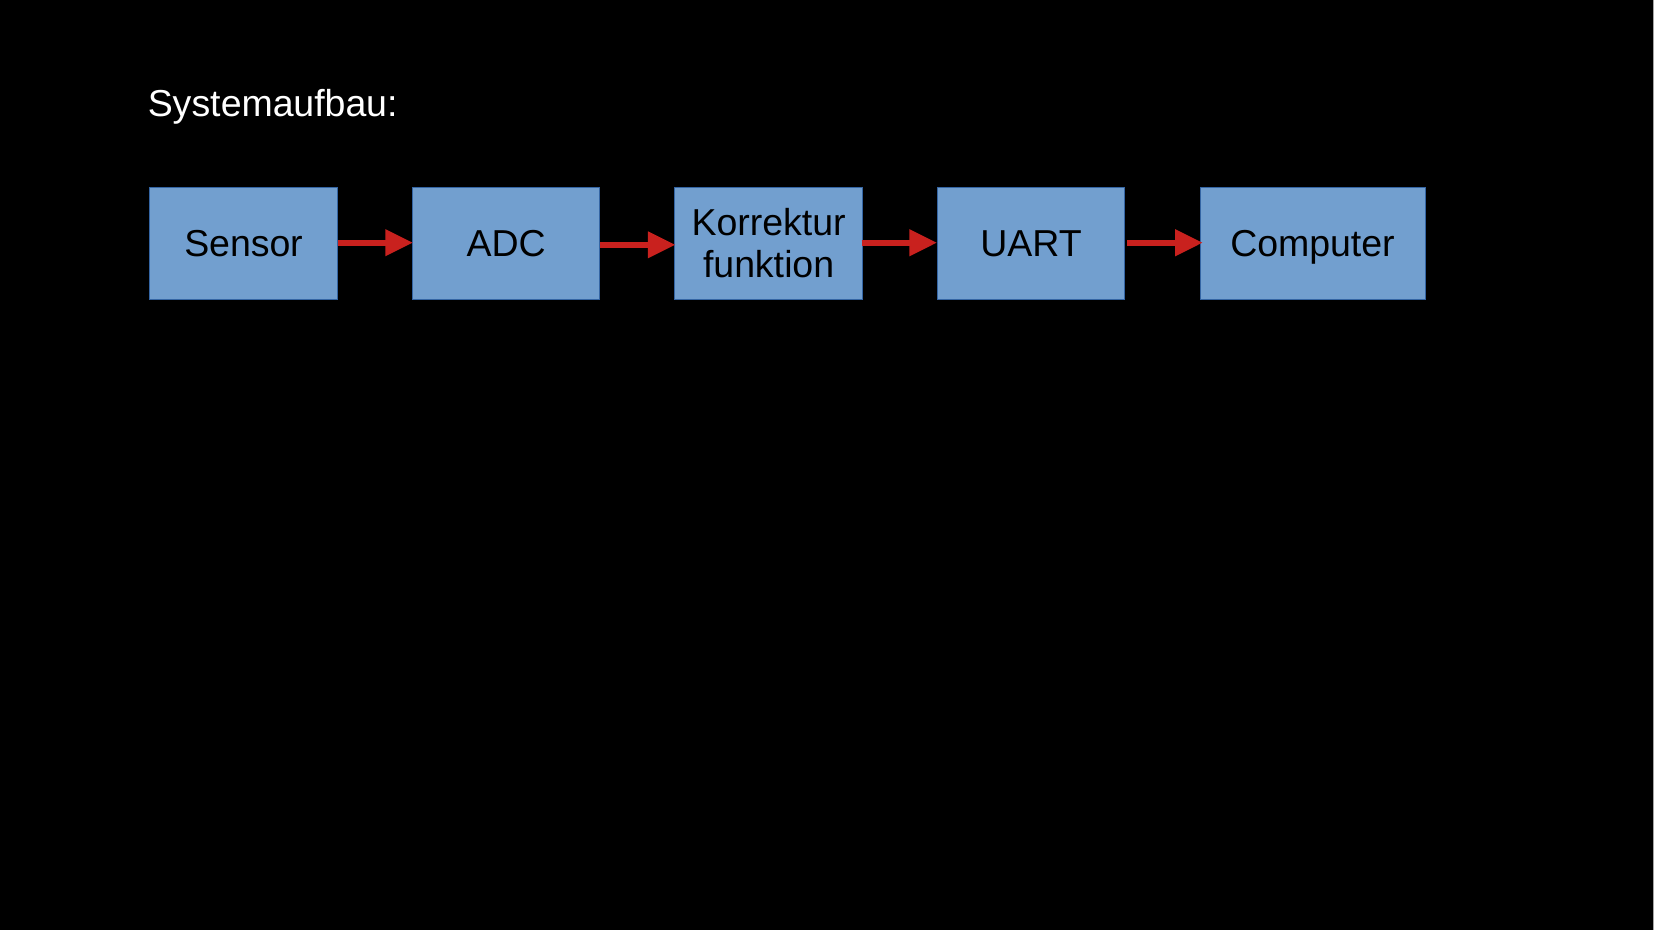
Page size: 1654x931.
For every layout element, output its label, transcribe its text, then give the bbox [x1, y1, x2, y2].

text_box Sensor [149, 187, 338, 300]
text_box UART [937, 187, 1125, 300]
text_box Systemaufbau: [133, 75, 413, 132]
text_box ADC [412, 187, 600, 300]
text_box Korrekturfunktion [674, 187, 863, 300]
text_box Computer [1200, 187, 1426, 300]
